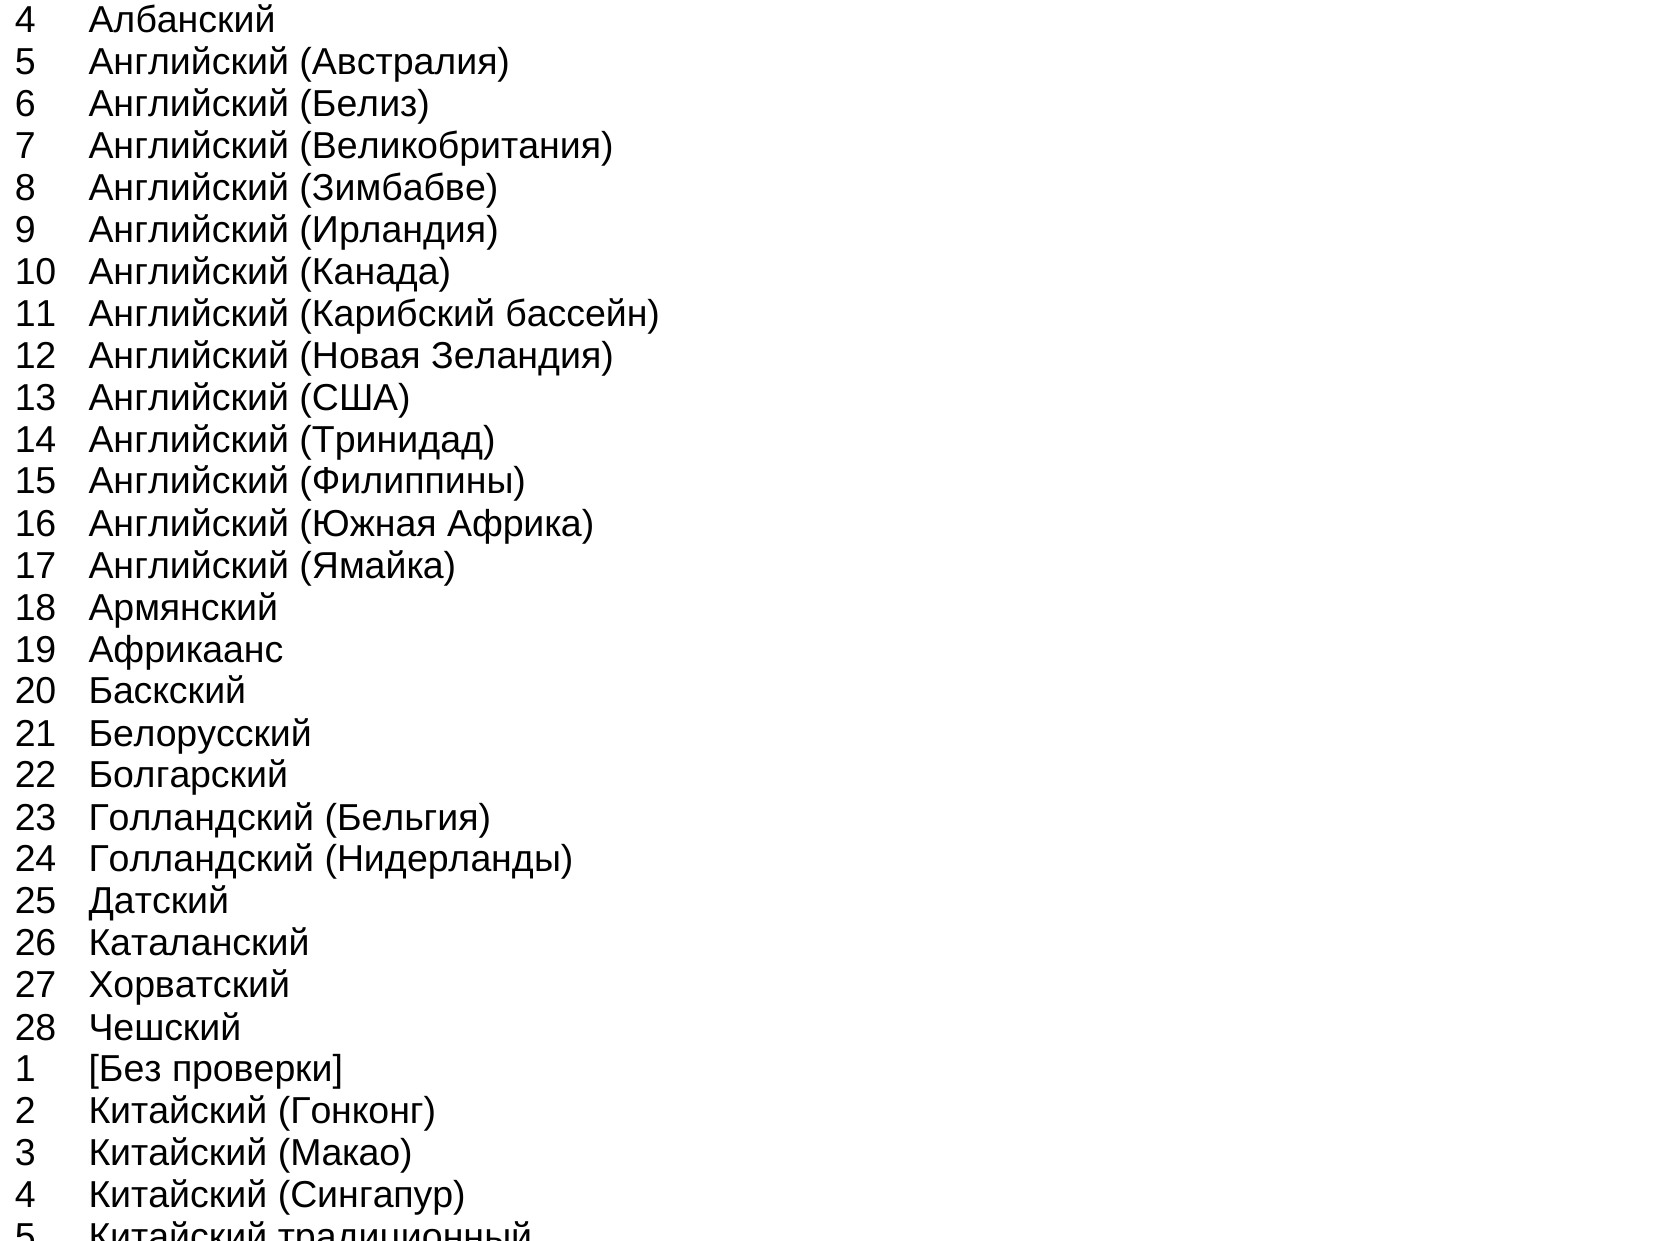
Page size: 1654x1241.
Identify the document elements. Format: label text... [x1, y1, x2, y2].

text_box 28 6 19 1 [Без проверки] 2 Азербайджанский (кириллица) 3 Азербайджанский (латиница) 4 Албанский 5 Английский (Австралия) 6 Английский (Белиз) 7 Английский (Великобритания) 8 Английский (Зимбабве) 9 Английский (Ирландия) 10 Английский (Канада) 11 Английский (Карибский бассейн) 12 Английский (Новая Зеландия) 13 Английский (США) 14 Английский (Тринидад) 15 Английский (Филиппины) 16 Английский (Южная Африка) 17 Английский (Ямайка) 18 Армянский 19 Африкаанс 20 Баскский 21 Белорусский 22 Болгарский 23 Голландский (Бельгия) 24 Голландский (Нидерланды) 25 Датский 26 Каталанский 27 Хорватский 28 Чешский 1 [Без проверки] 2 Китайский (Гонконг) 3 Китайский (Макао) 4 Китайский (Сингапур) 5 Китайский традиционный 6 Китайский упрощенный 1 [Без проверки] 2 Арабский (Алжир) 3 Арабский (Бахрейн) 4 Арабский (Египет) 5 Арабский (Йемен) 6 Арабский (Иордания) 7 Арабский (Ирак) 8 Арабский (Катар) 9 Арабский (Кувейт) 10 Арабский (Ливан) 11 Арабский (Ливия) 12 Арабский (Марокко) 13 Арабский (ОАЭ) 14 Арабский (Оман) 15 Арабский (Саудовская Аравия) 16 Арабский (Сирия) 17 Арабский (Тунис) 18 Ассамский 19 Бенгальский [0, 0, 1654, 1241]
